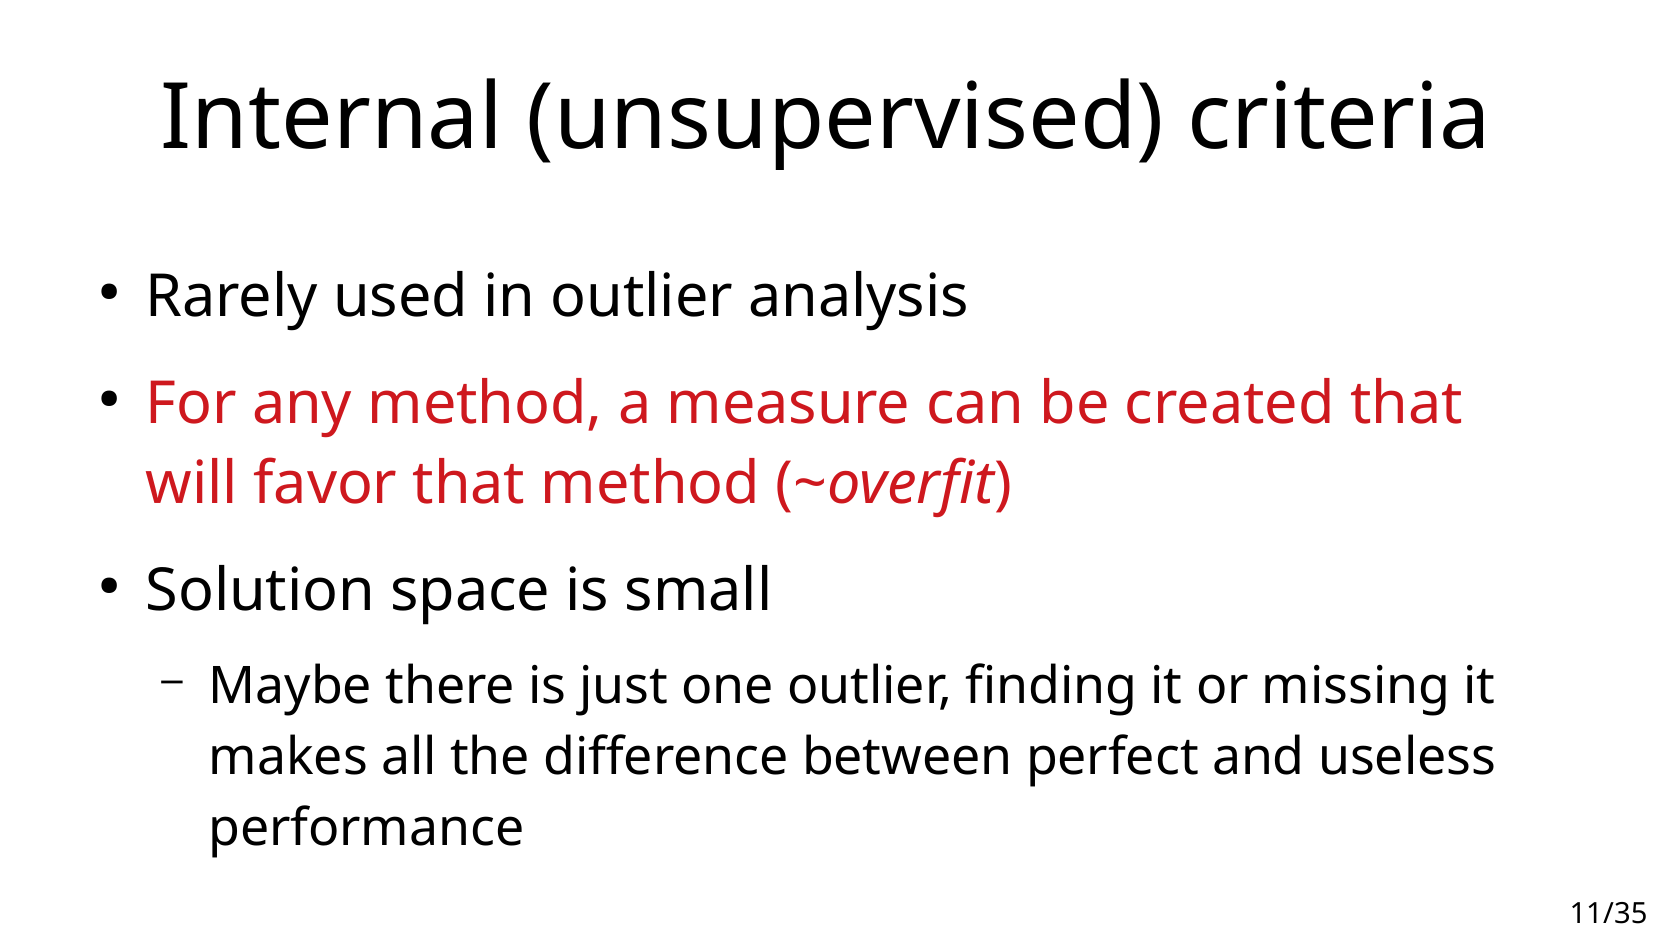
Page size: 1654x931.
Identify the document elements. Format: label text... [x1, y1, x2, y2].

title Internal (unsupervised) criteria [82, 1, 1571, 226]
list Rarely used in outlier analysis For any method, a measure can be created that will favor that method (~overfit) Solution space is small Maybe there is just one outlier, finding it or missing it makes all the difference between perfect and useless performance [82, 253, 1571, 869]
